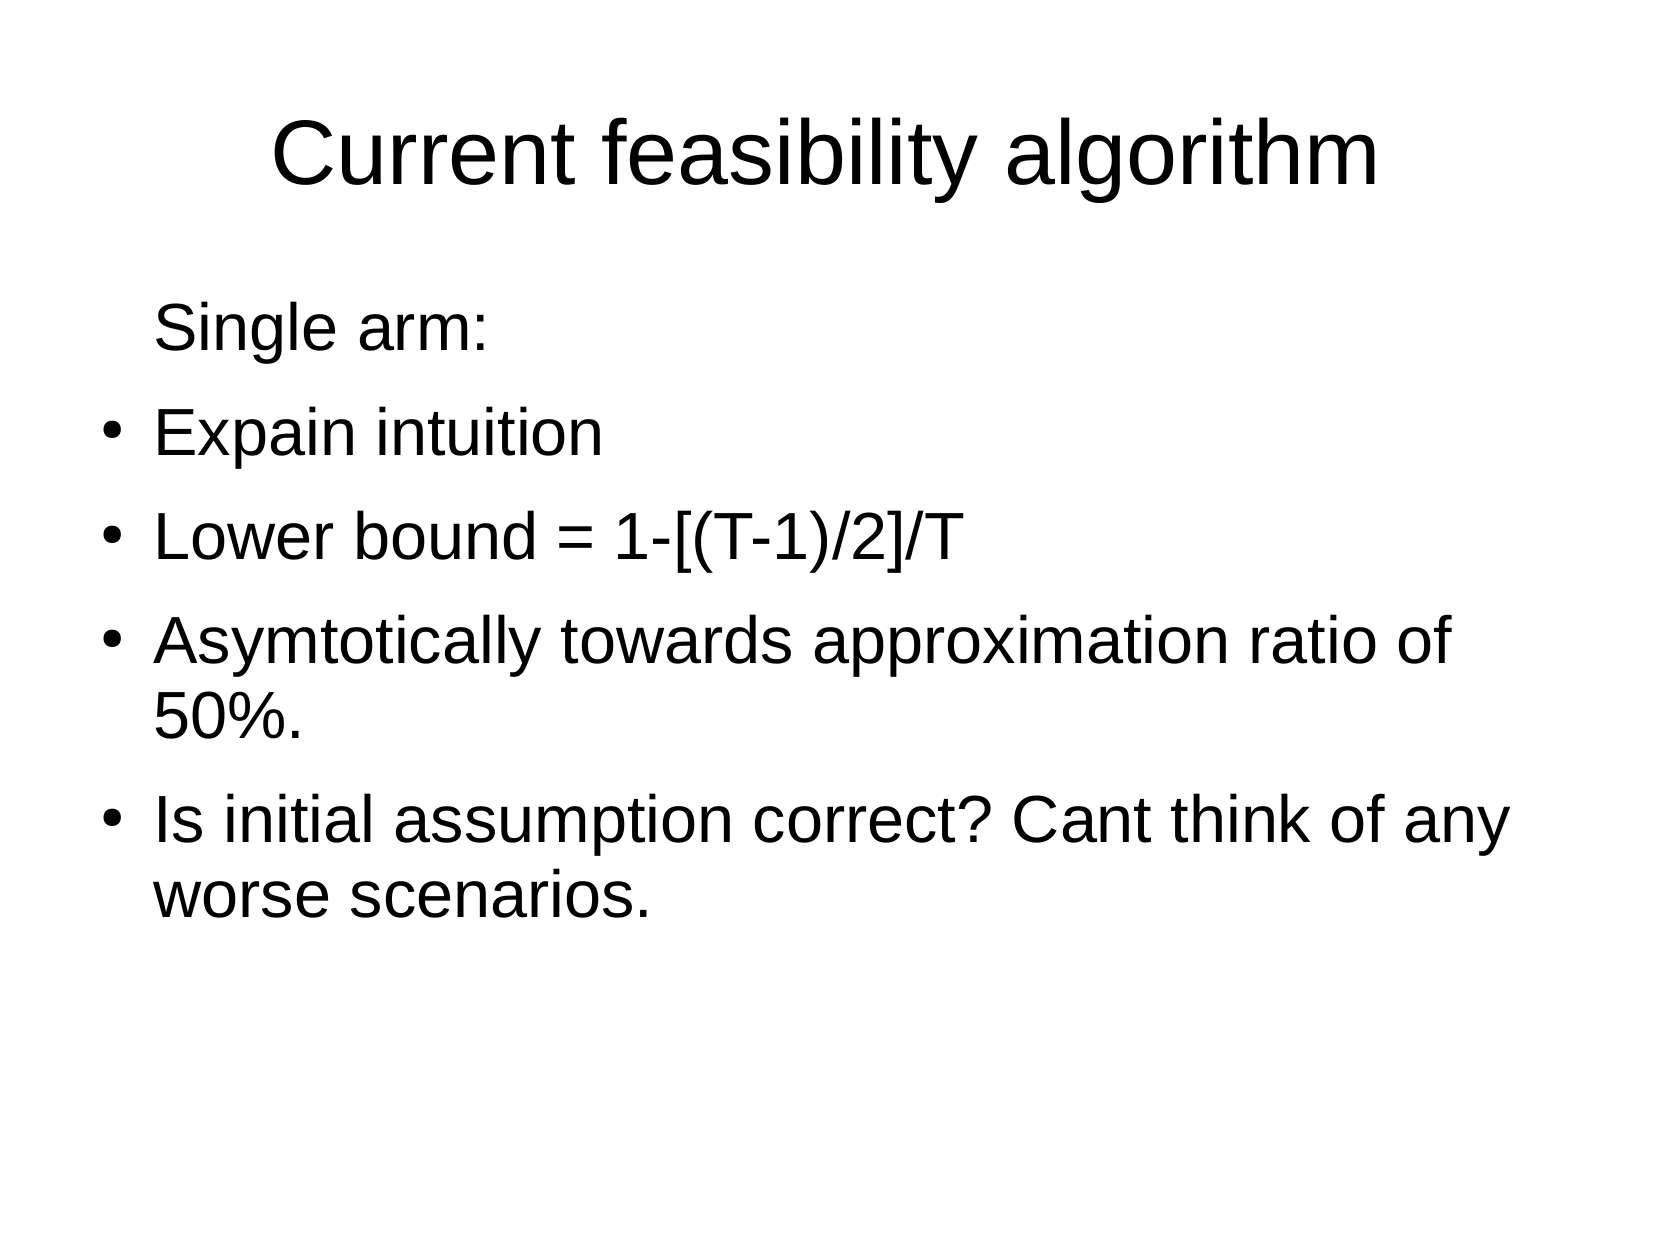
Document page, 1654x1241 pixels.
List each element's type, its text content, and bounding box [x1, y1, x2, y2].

title Current feasibility algorithm [82, 49, 1571, 257]
list Single arm: Expain intuition Lower bound = 1-[(T-1)/2]/T Asymtotically towards approximation ratio of 50%. Is initial assumption correct? Cant think of any worse scenarios. [82, 290, 1571, 1010]
